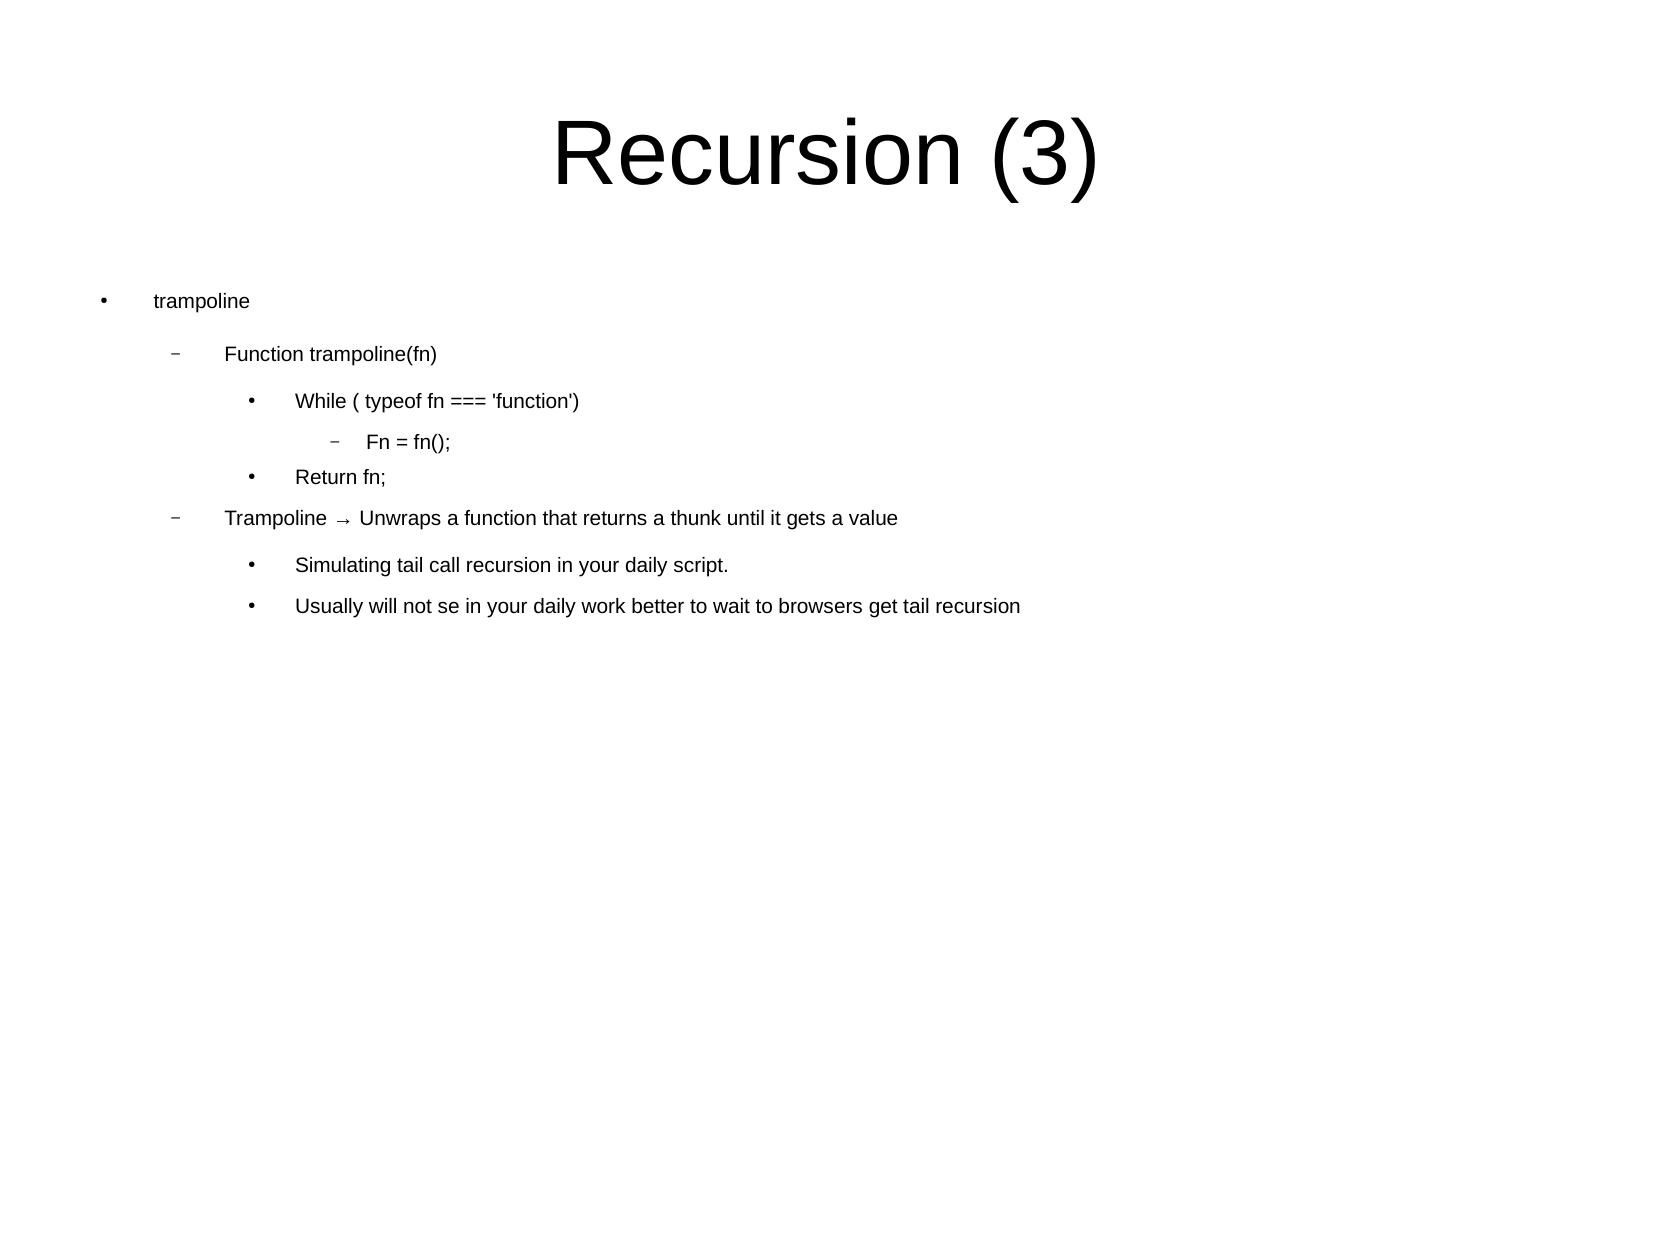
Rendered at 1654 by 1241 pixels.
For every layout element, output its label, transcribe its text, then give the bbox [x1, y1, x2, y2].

list trampoline Function trampoline(fn) While ( typeof fn === 'function') Fn = fn(); Return fn; Trampoline → Unwraps a function that returns a thunk until it gets a value Simulating tail call recursion in your daily script. Usually will not se in your daily work better to wait to browsers get tail recursion [82, 290, 1571, 1010]
title Recursion (3) [82, 49, 1571, 257]
